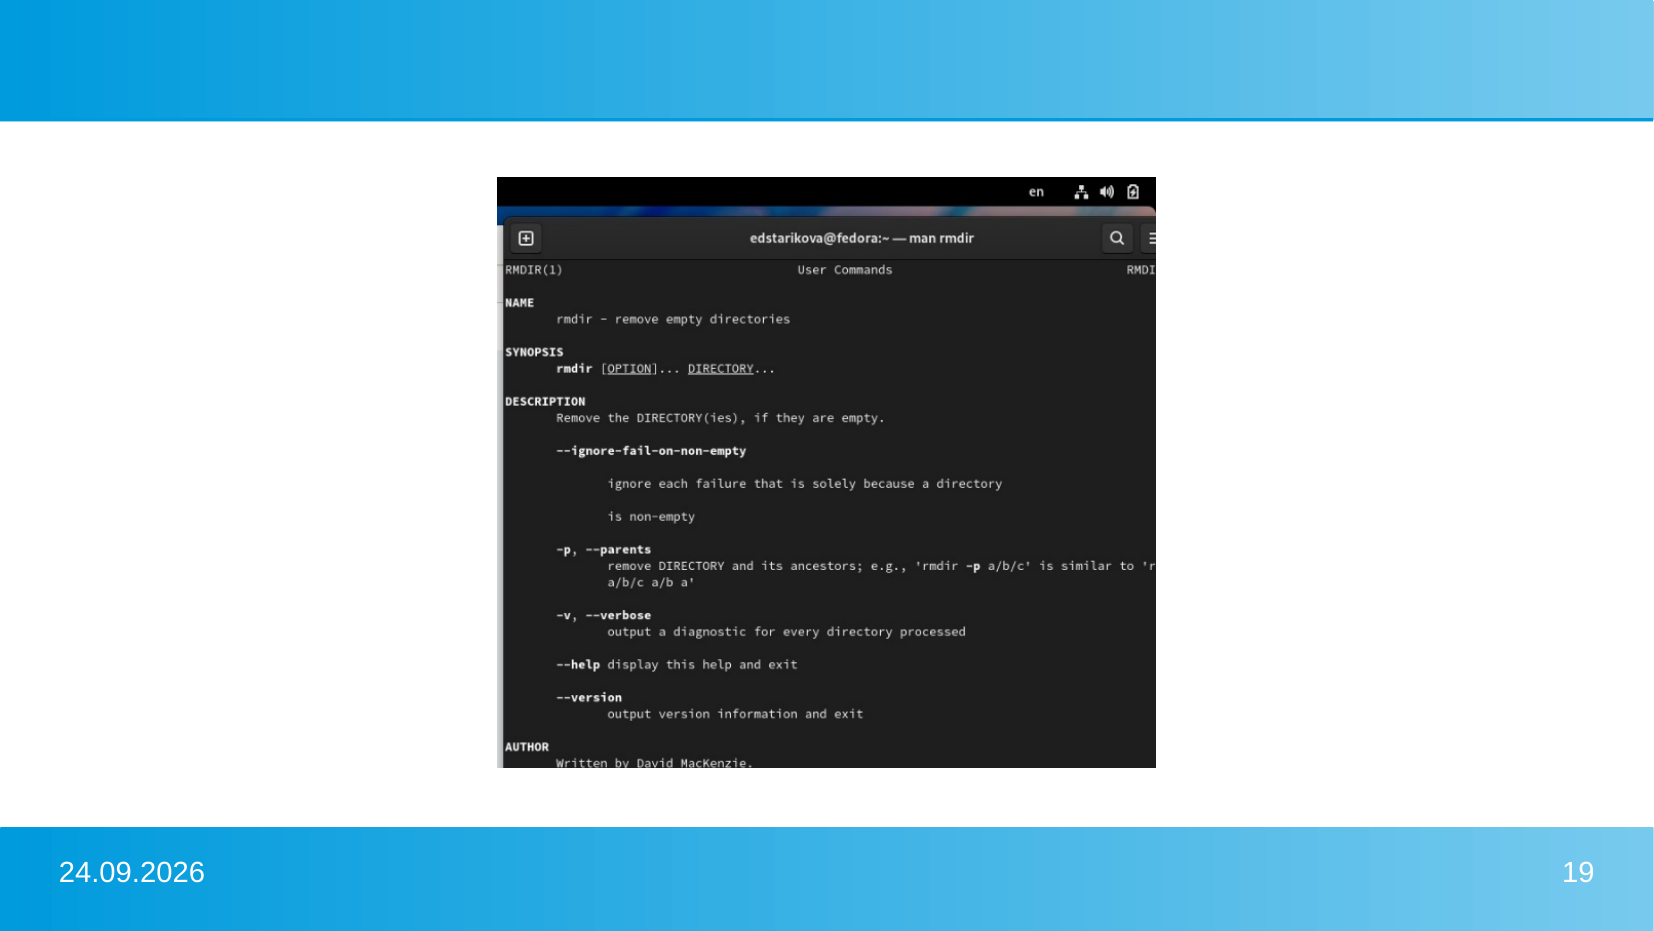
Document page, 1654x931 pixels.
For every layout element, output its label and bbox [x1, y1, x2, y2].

picture [497, 177, 1156, 768]
